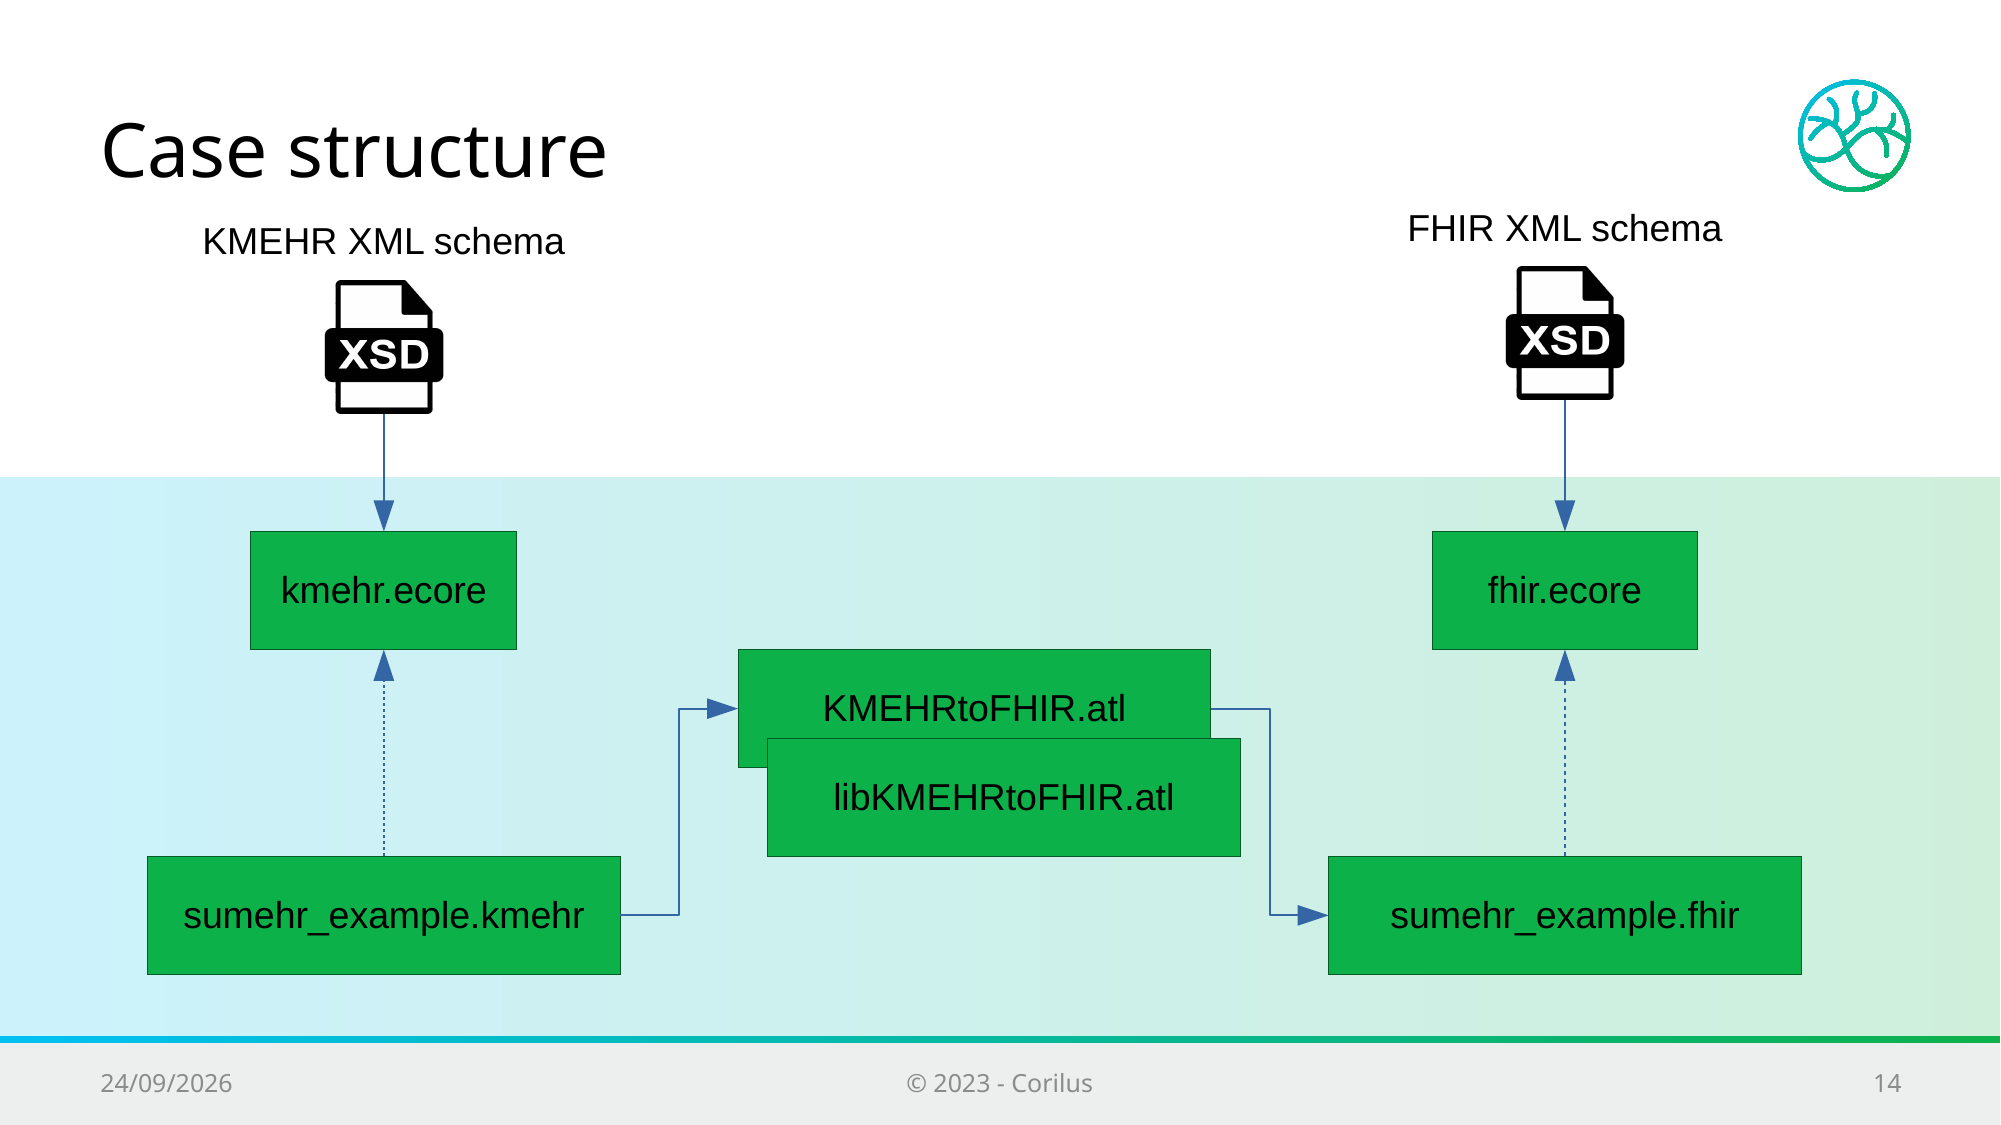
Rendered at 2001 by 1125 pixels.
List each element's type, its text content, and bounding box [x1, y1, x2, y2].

text_box libKMEHRtoFHIR.atl [767, 738, 1241, 857]
picture [1498, 266, 1632, 400]
text_box KMEHRtoFHIR.atl [738, 649, 1211, 768]
text_box fhir.ecore [1432, 531, 1698, 650]
picture [317, 280, 451, 414]
picture [0, 477, 2000, 1037]
text_box sumehr_example.fhir [1328, 856, 1802, 975]
text_box kmehr.ecore [250, 531, 517, 650]
title Case structure [100, 59, 1908, 237]
text_box sumehr_example.kmehr [147, 856, 621, 975]
